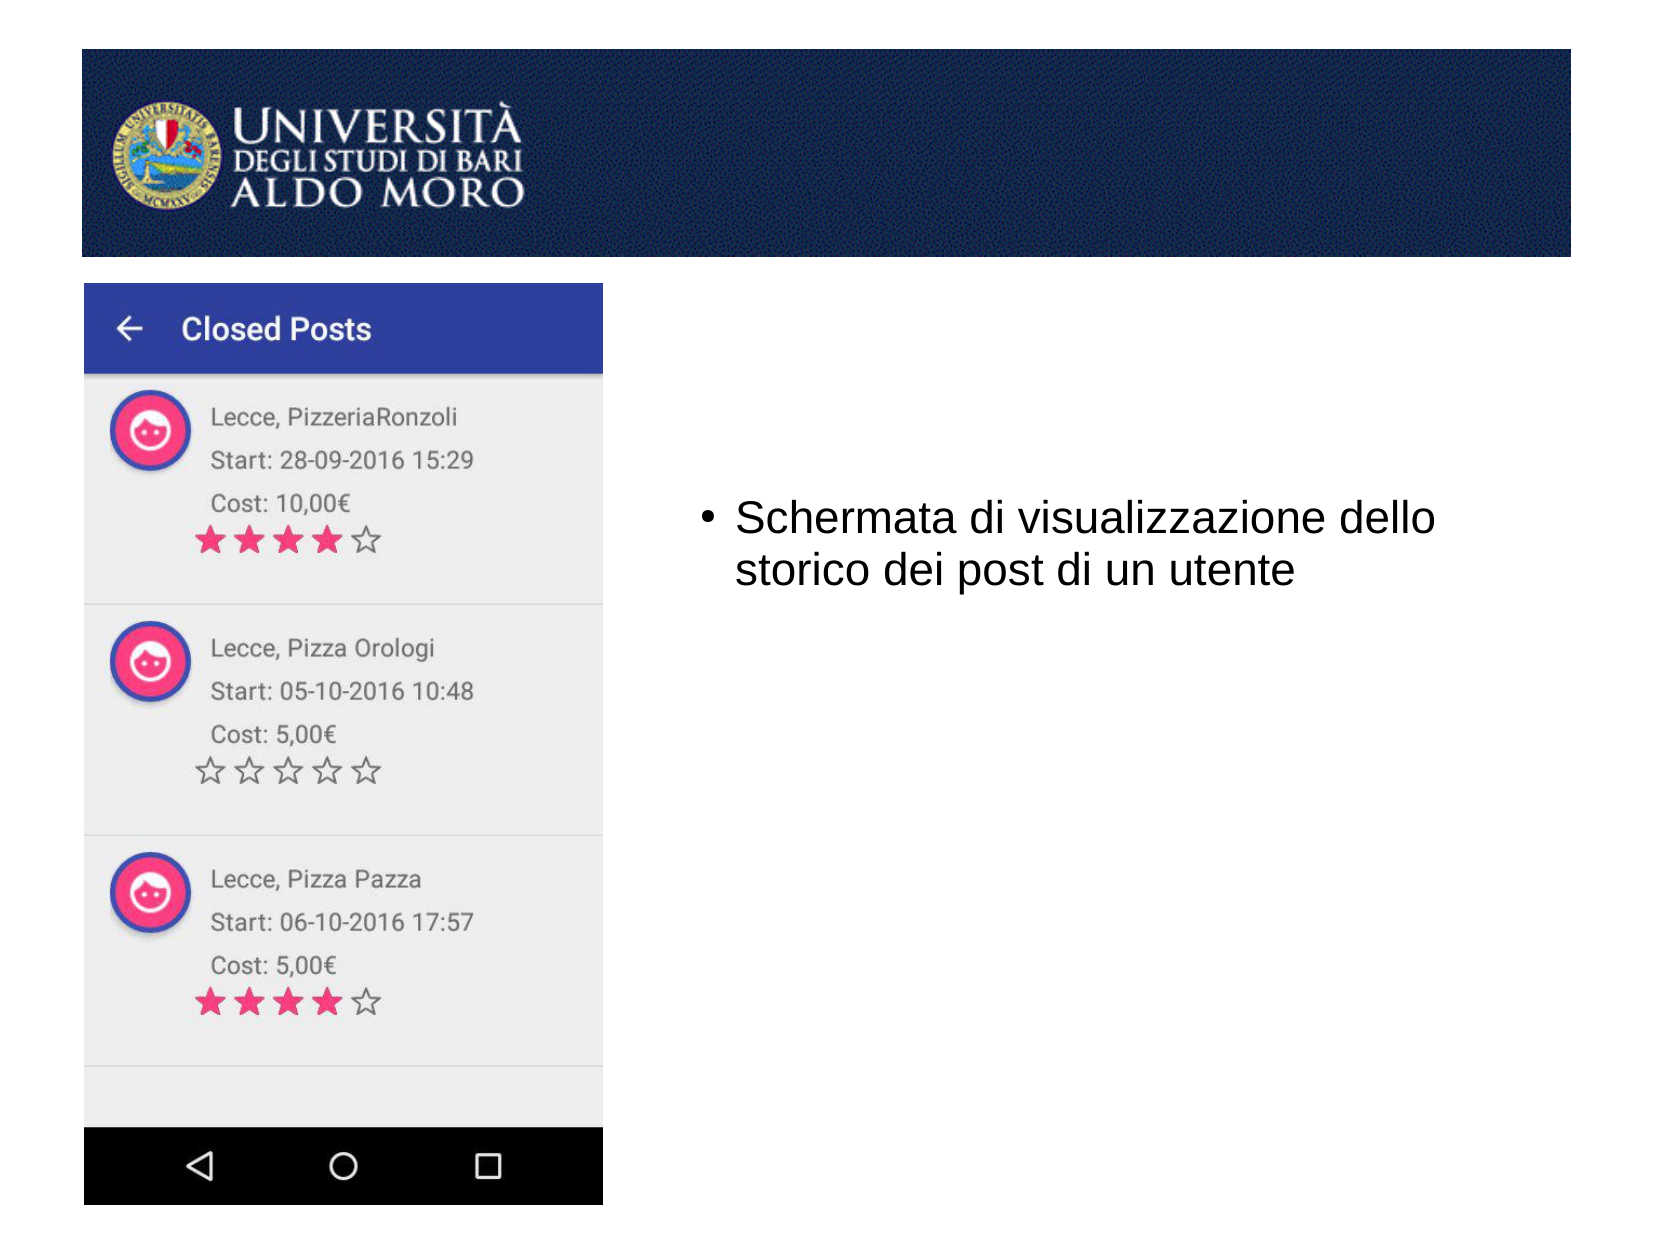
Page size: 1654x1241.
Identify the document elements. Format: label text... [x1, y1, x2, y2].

picture [82, 49, 1571, 257]
text_box Schermata di visualizzazione dello storico dei post di un utente [685, 485, 1536, 603]
picture [84, 283, 603, 1205]
